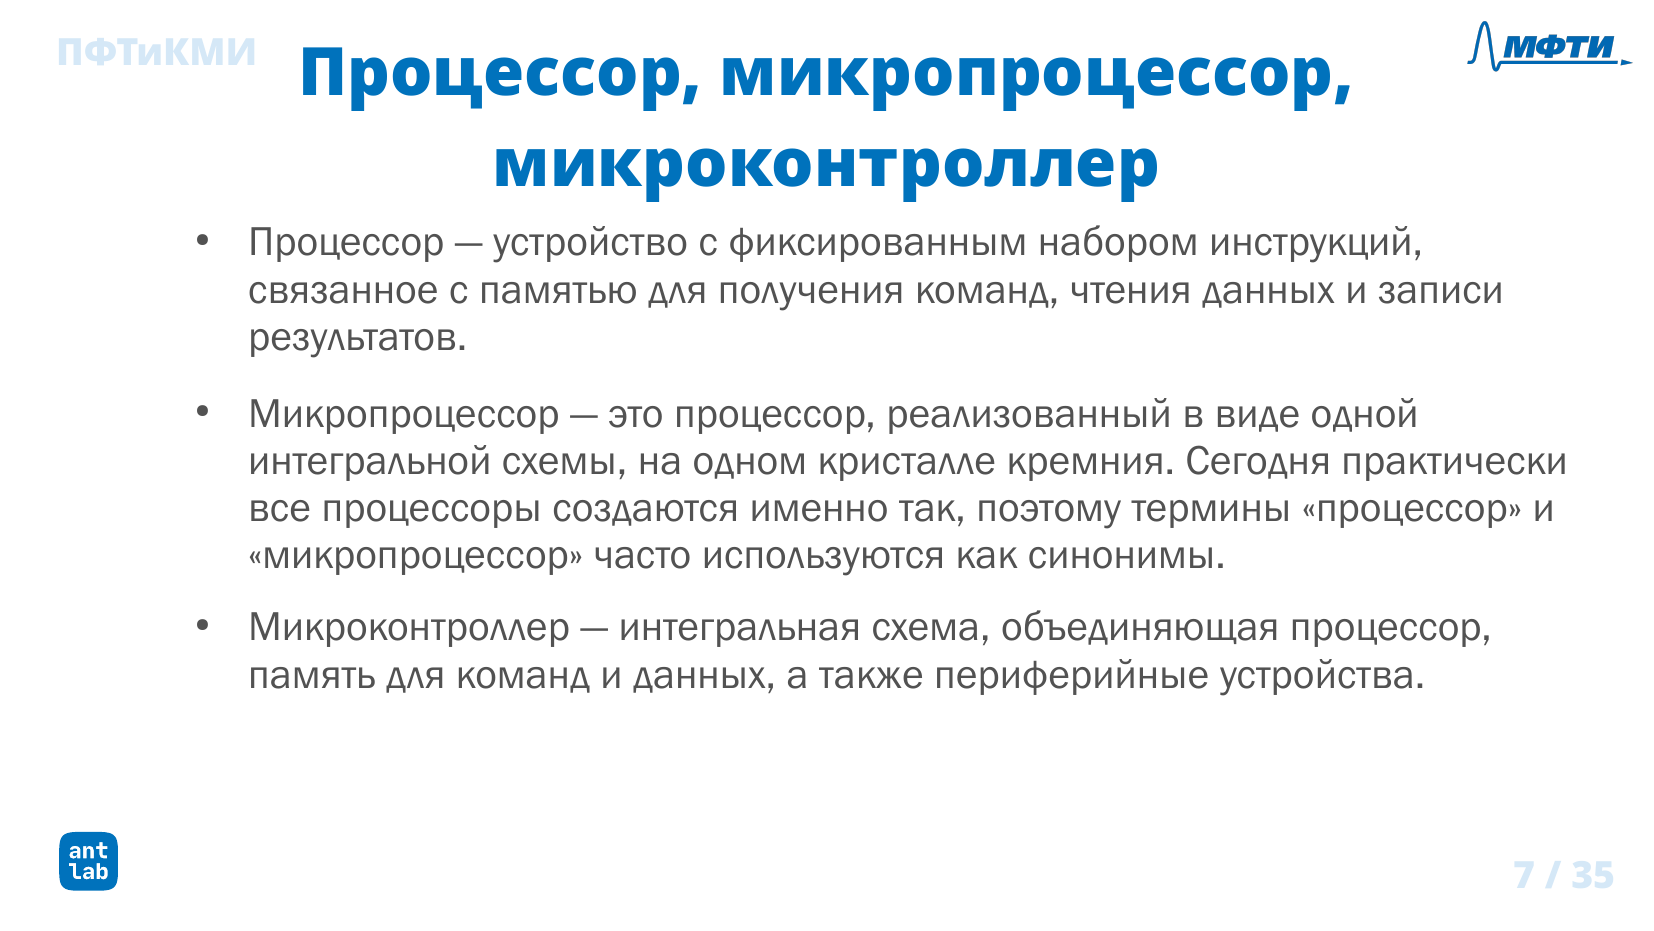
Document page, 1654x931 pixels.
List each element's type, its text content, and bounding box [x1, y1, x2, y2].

list Процессор — устройство с фиксированным набором инструкций, связанное с памятью для получения команд, чтения данных и записи результатов. Микропроцессор — это процессор, реализованный в виде одной интегральной схемы, на одном кристалле кремния. Сегодня практически все процессоры создаются именно так, поэтому термины «процессор» и «микропроцессор» часто используются как синонимы. Микроконтроллер — интегральная схема, объединяющая процессор, память для команд и данных, а также периферийные устройства. [177, 217, 1571, 758]
picture [1446, 0, 1654, 93]
title Процессор, микропроцессор, микроконтроллер [82, 20, 1571, 209]
